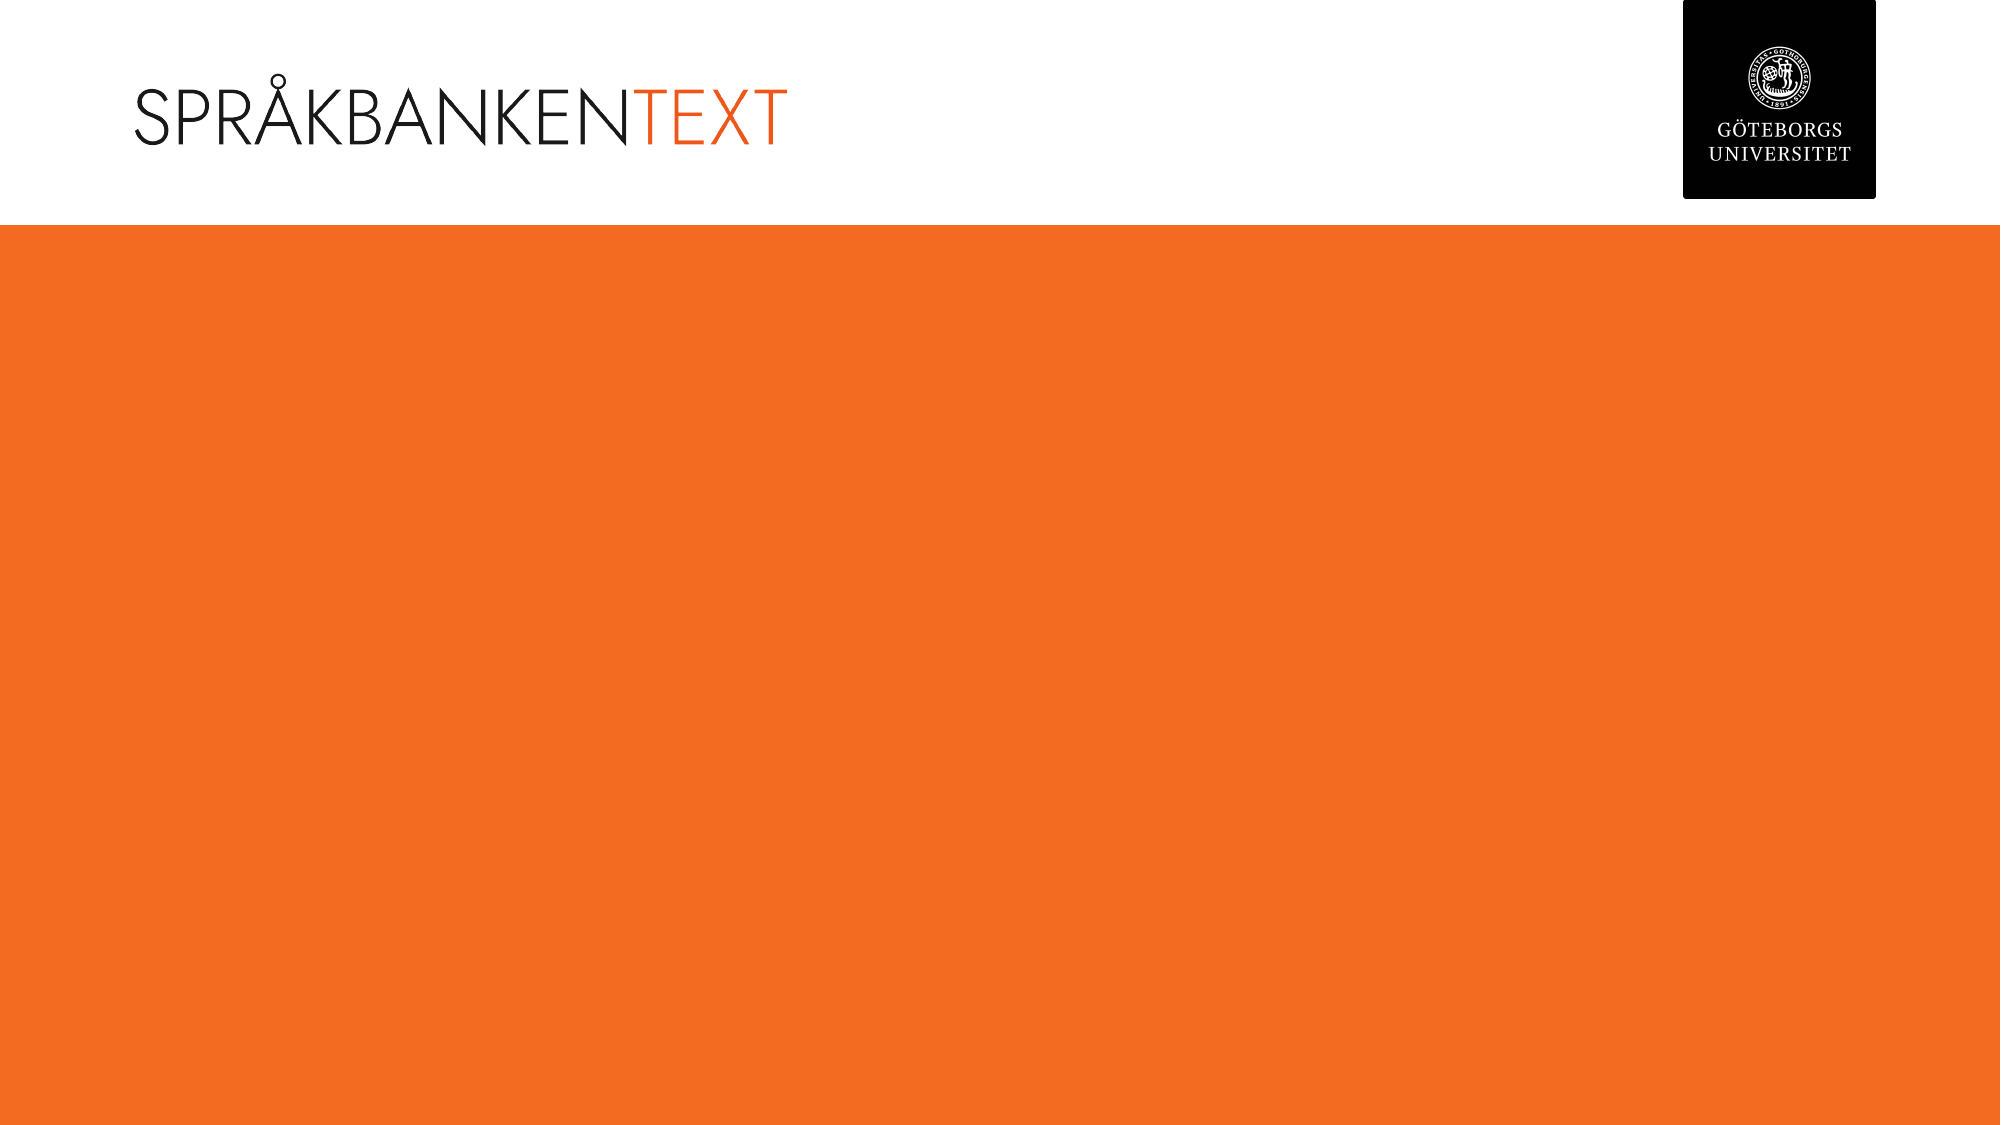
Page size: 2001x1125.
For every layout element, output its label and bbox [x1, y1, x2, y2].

picture [129, 58, 803, 148]
picture [1683, 0, 1876, 199]
